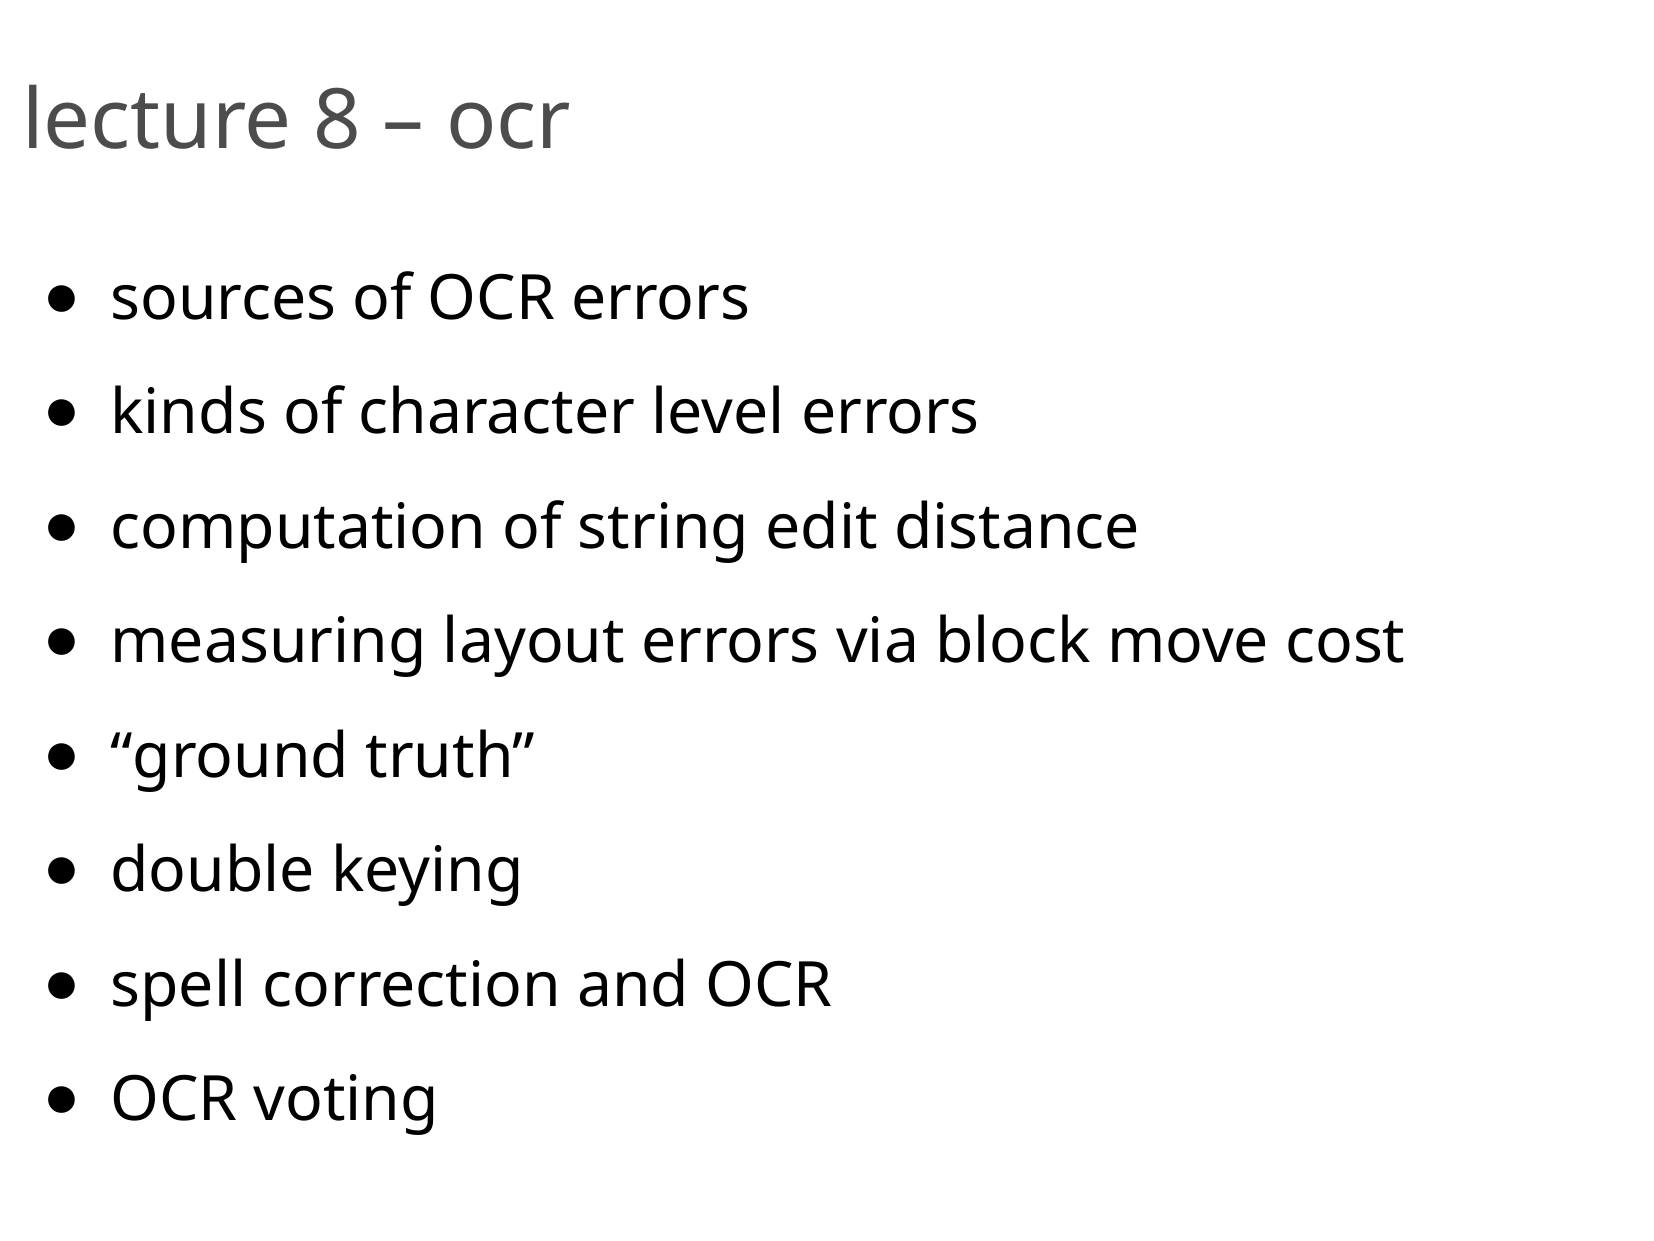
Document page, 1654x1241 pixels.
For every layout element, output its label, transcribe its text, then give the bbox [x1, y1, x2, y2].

list sources of OCR errors kinds of character level errors computation of string edit distance measuring layout errors via block move cost “ground truth” double keying spell correction and OCR OCR voting [25, 233, 1654, 1158]
title lecture 8 – ocr [22, 26, 1654, 205]
